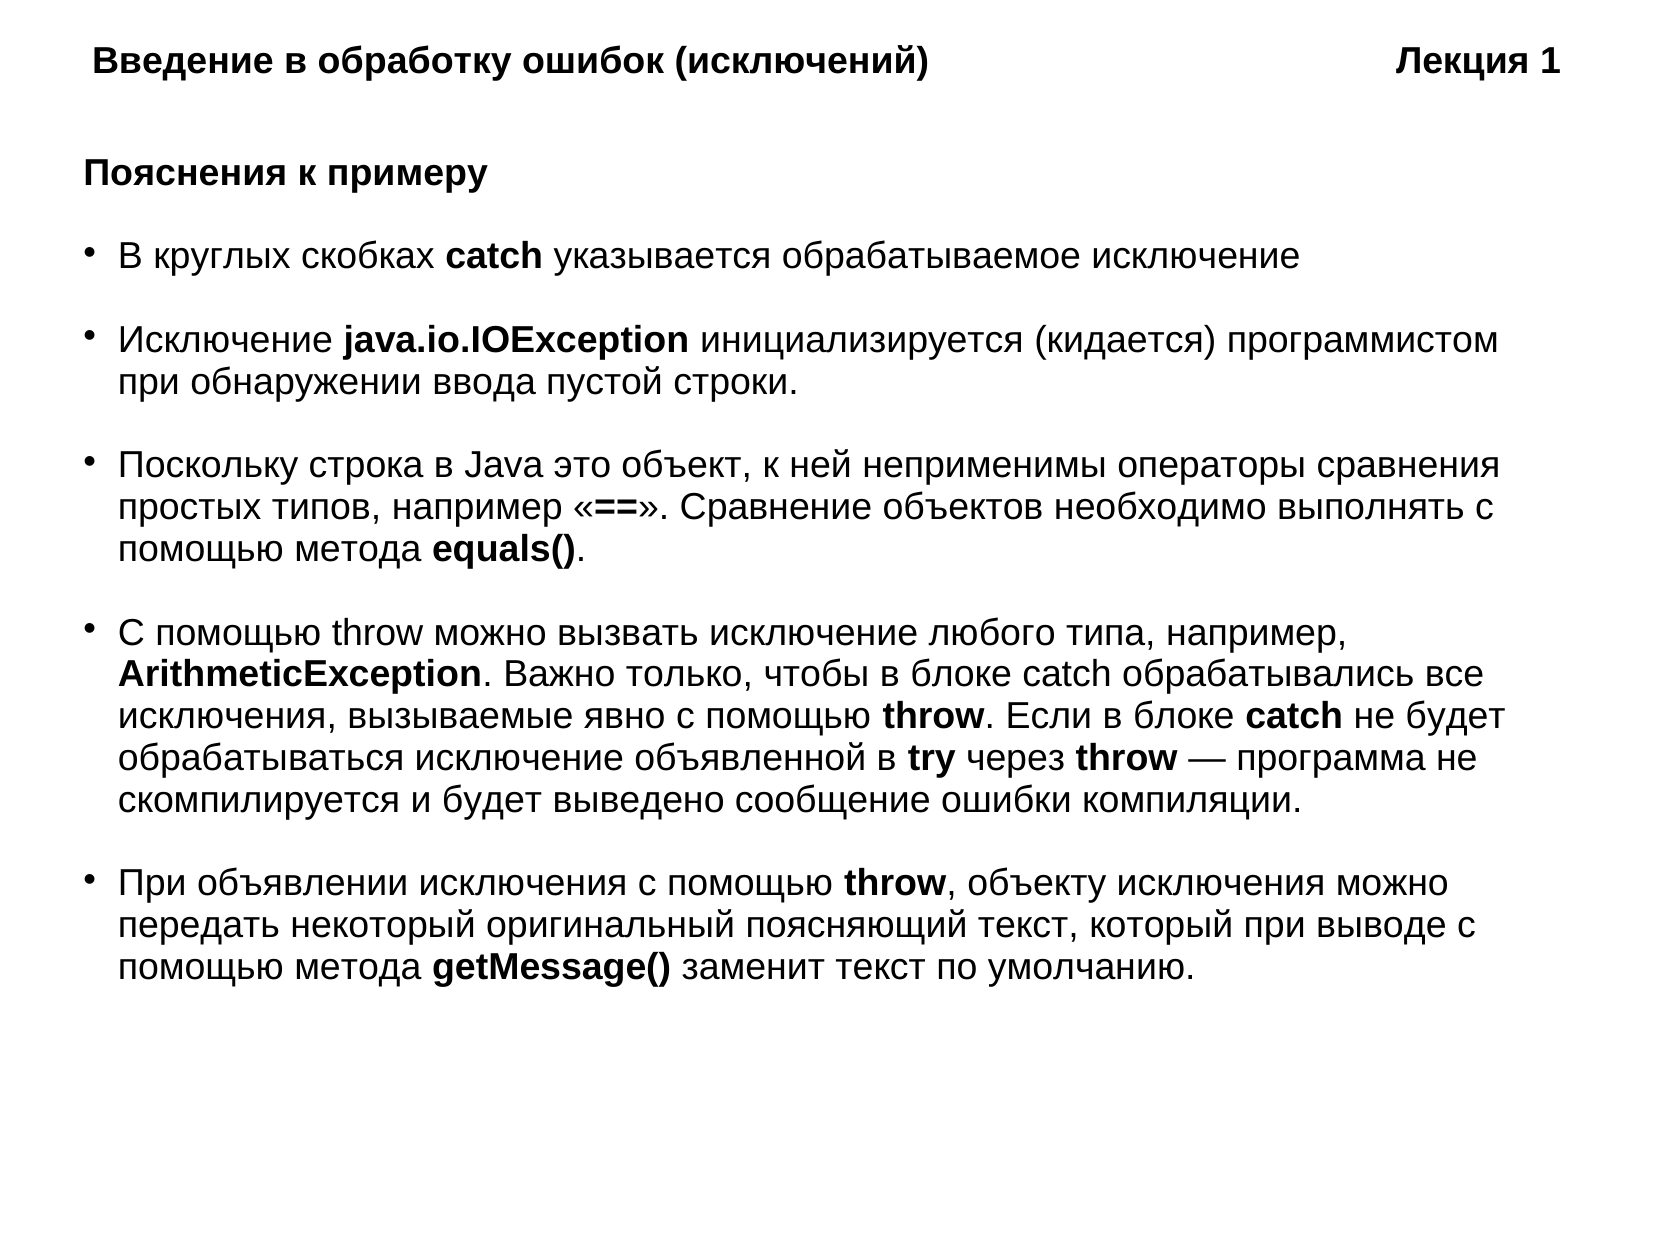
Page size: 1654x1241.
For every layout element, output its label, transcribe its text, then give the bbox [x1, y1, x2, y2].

text_box Введение в обработку ошибок (исключений) Лекция 1 [82, 25, 1571, 95]
text_box Пояснения к примеру В круглых скобках catch указывается обрабатываемое исключение Исключение java.io.IOException инициализируется (кидается) программистом при обнаружении ввода пустой строки. Поскольку строка в Java это объект, к ней неприменимы операторы сравнения простых типов, например «==». Сравнение объектов необходимо выполнять с помощью метода equals(). С помощью throw можно вызвать исключение любого типа, например, ArithmeticException. Важно только, чтобы в блоке catch обрабатывались все исключения, вызываемые явно с помощью throw. Если в блоке catch не будет обрабатываться исключение объявленной в try через throw — программа не скомпилируется и будет выведено сообщение ошибки компиляции. При объявлении исключения с помощью throw, объекту исключения можно передать некоторый оригинальный поясняющий текст, который при выводе с помощью метода getMessage() заменит текст по умолчанию. [68, 141, 1569, 532]
